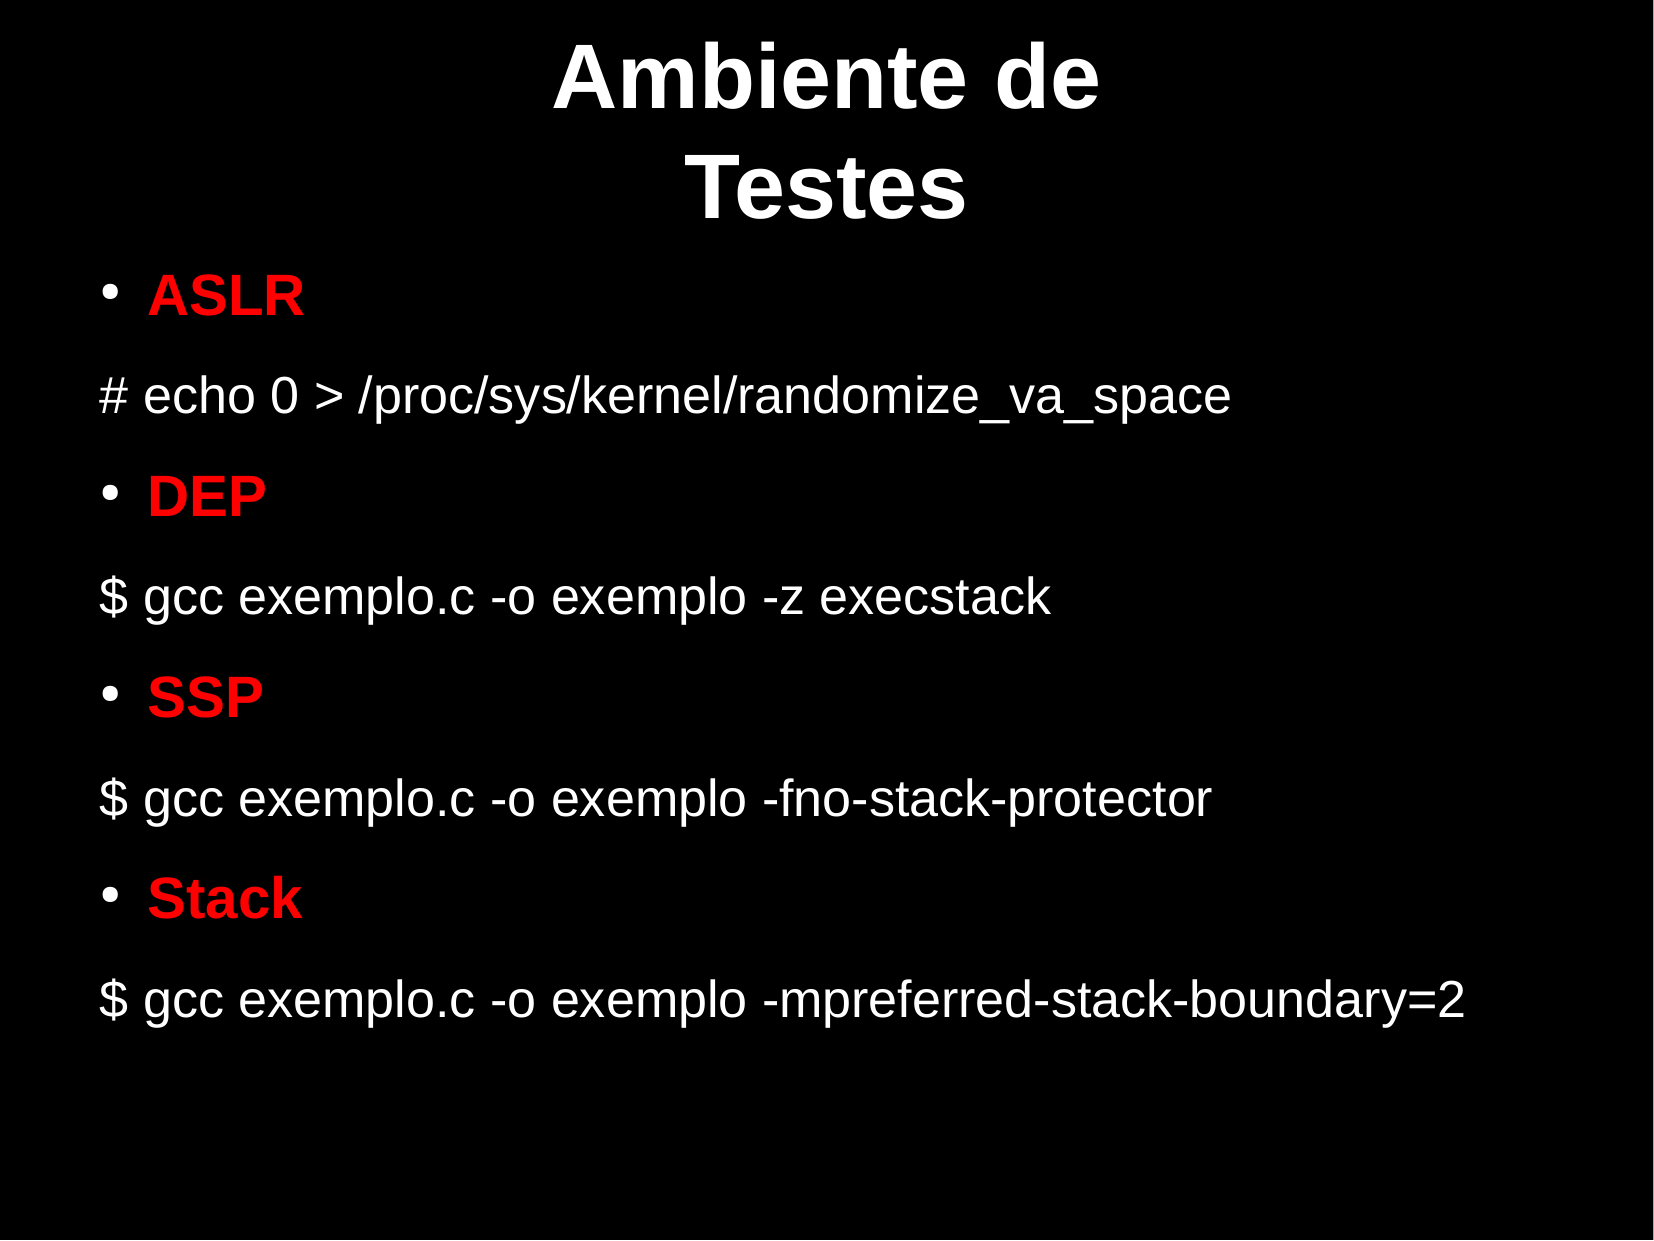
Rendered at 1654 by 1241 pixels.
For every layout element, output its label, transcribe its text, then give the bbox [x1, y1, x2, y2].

text_box ASLR # echo 0 > /proc/sys/kernel/randomize_va_space DEP $ gcc exemplo.c -o exemplo -z execstack SSP $ gcc exemplo.c -o exemplo -fno-stack-protector Stack $ gcc exemplo.c -o exemplo -mpreferred-stack-boundary=2 [82, 256, 1538, 1211]
title Ambiente de Testes [389, 0, 1264, 256]
